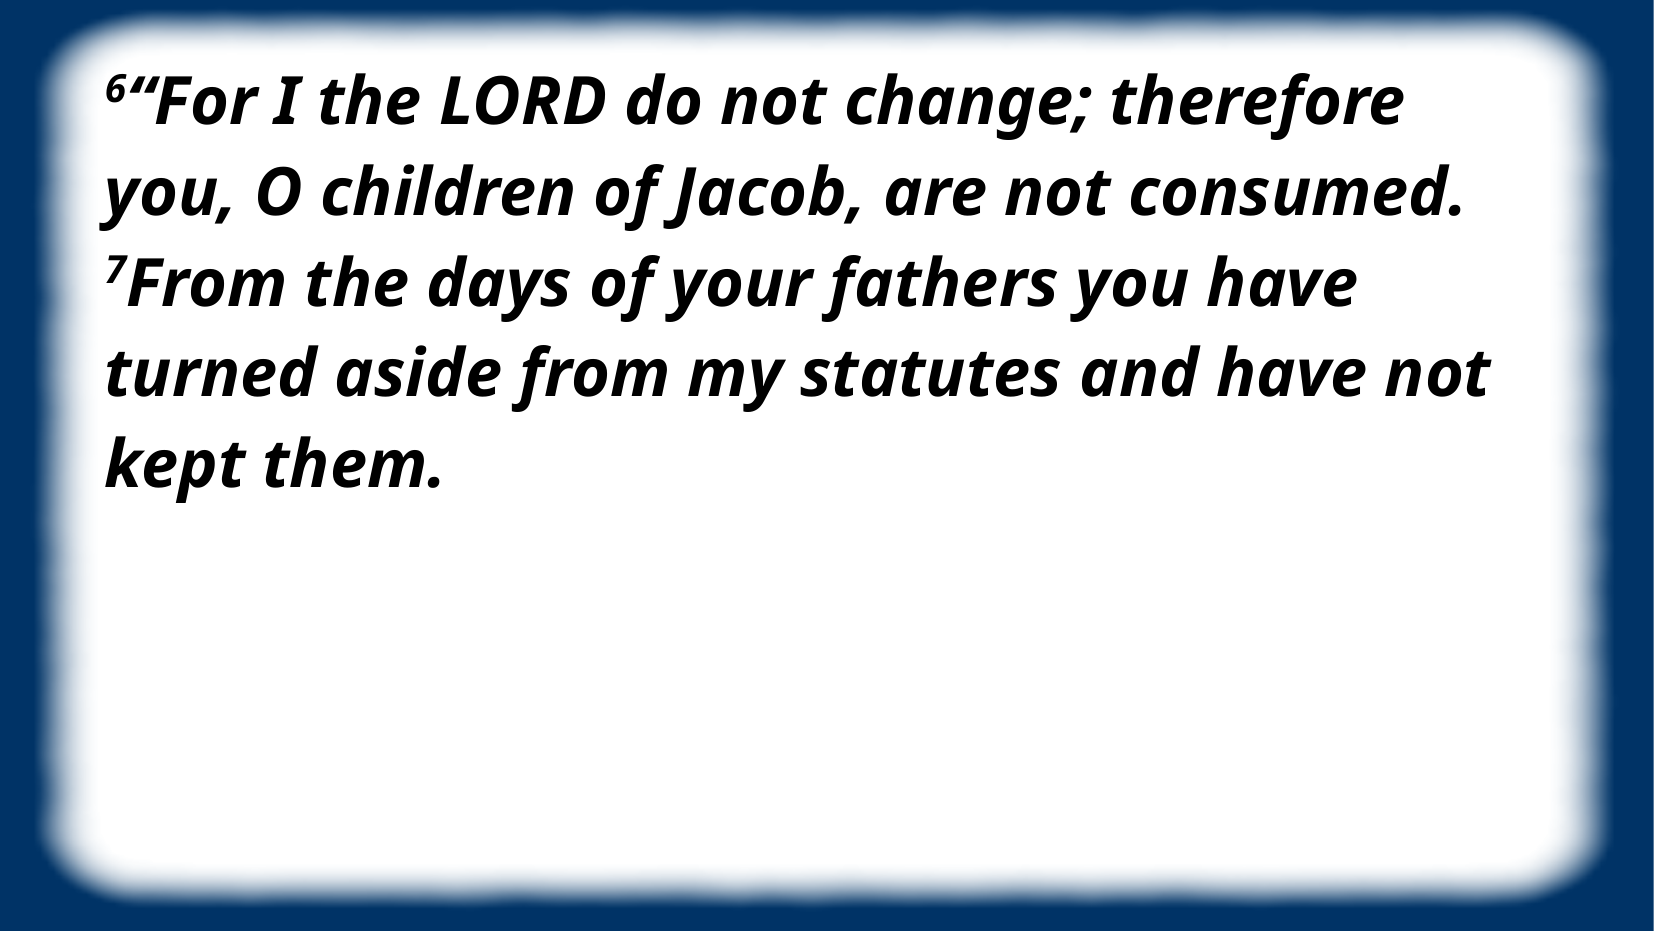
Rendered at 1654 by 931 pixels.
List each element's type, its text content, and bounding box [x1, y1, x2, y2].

picture [0, 0, 1654, 931]
text_box 6“For I the Lord do not change; therefore you, O children of Jacob, are not consumed. 7From the days of your fathers you have turned aside from my statutes and have not kept them. [90, 45, 1561, 416]
